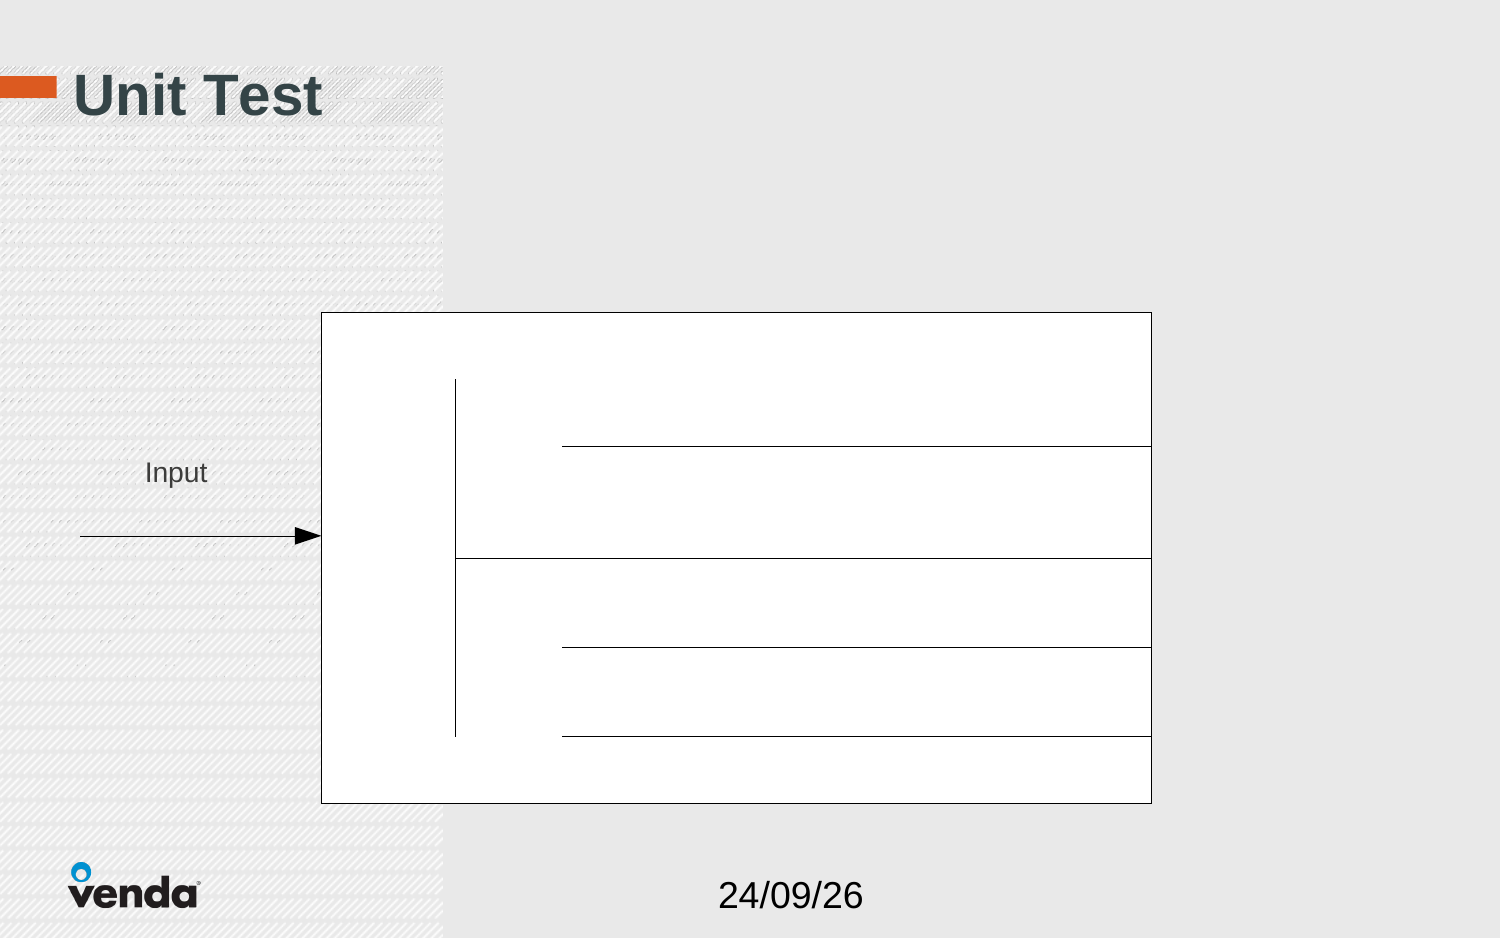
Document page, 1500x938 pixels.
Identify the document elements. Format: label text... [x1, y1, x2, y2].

picture [0, 66, 443, 938]
text_box [321, 312, 1152, 804]
title Unit Test [59, 65, 1410, 235]
text_box Input [130, 446, 233, 496]
